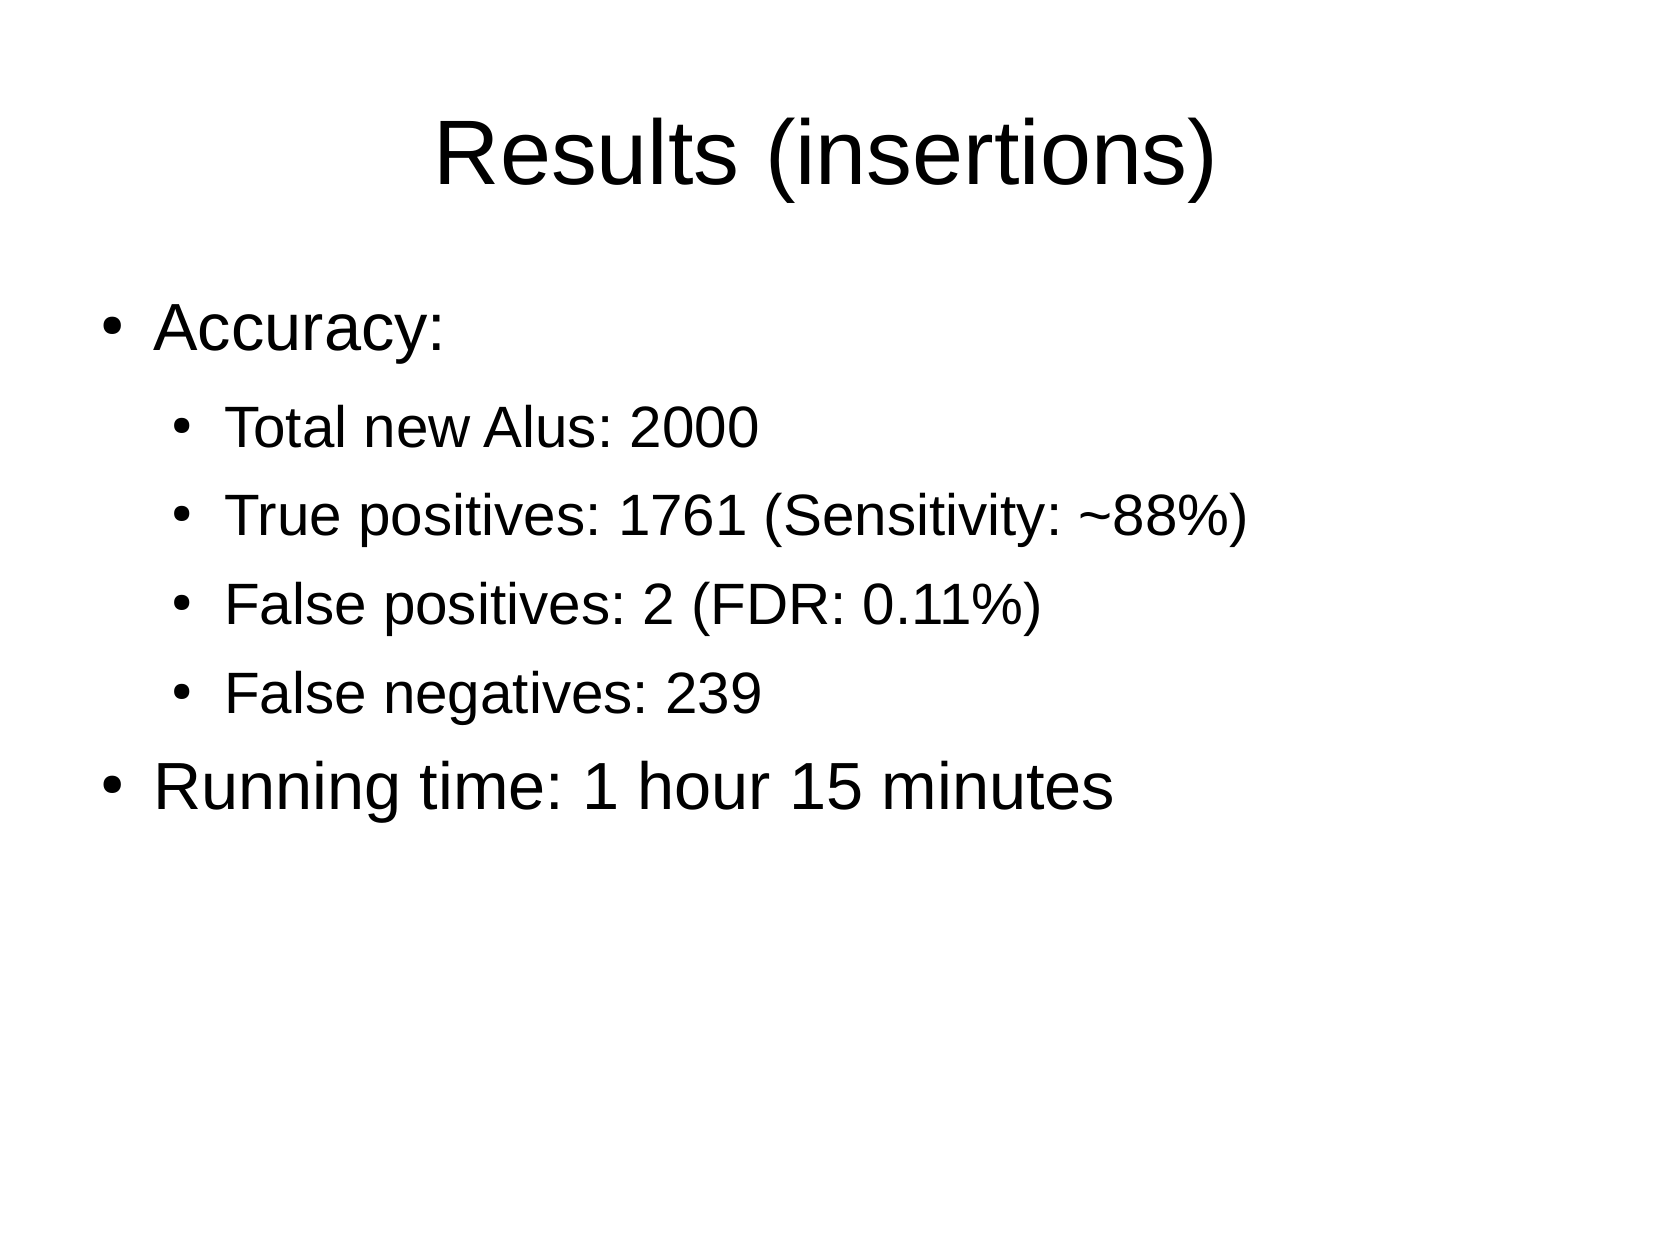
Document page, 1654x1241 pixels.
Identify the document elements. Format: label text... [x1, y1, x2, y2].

title Results (insertions) [82, 49, 1571, 257]
list Accuracy: Total new Alus: 2000 True positives: 1761 (Sensitivity: ~88%) False positives: 2 (FDR: 0.11%) False negatives: 239 Running time: 1 hour 15 minutes [82, 290, 1571, 1109]
